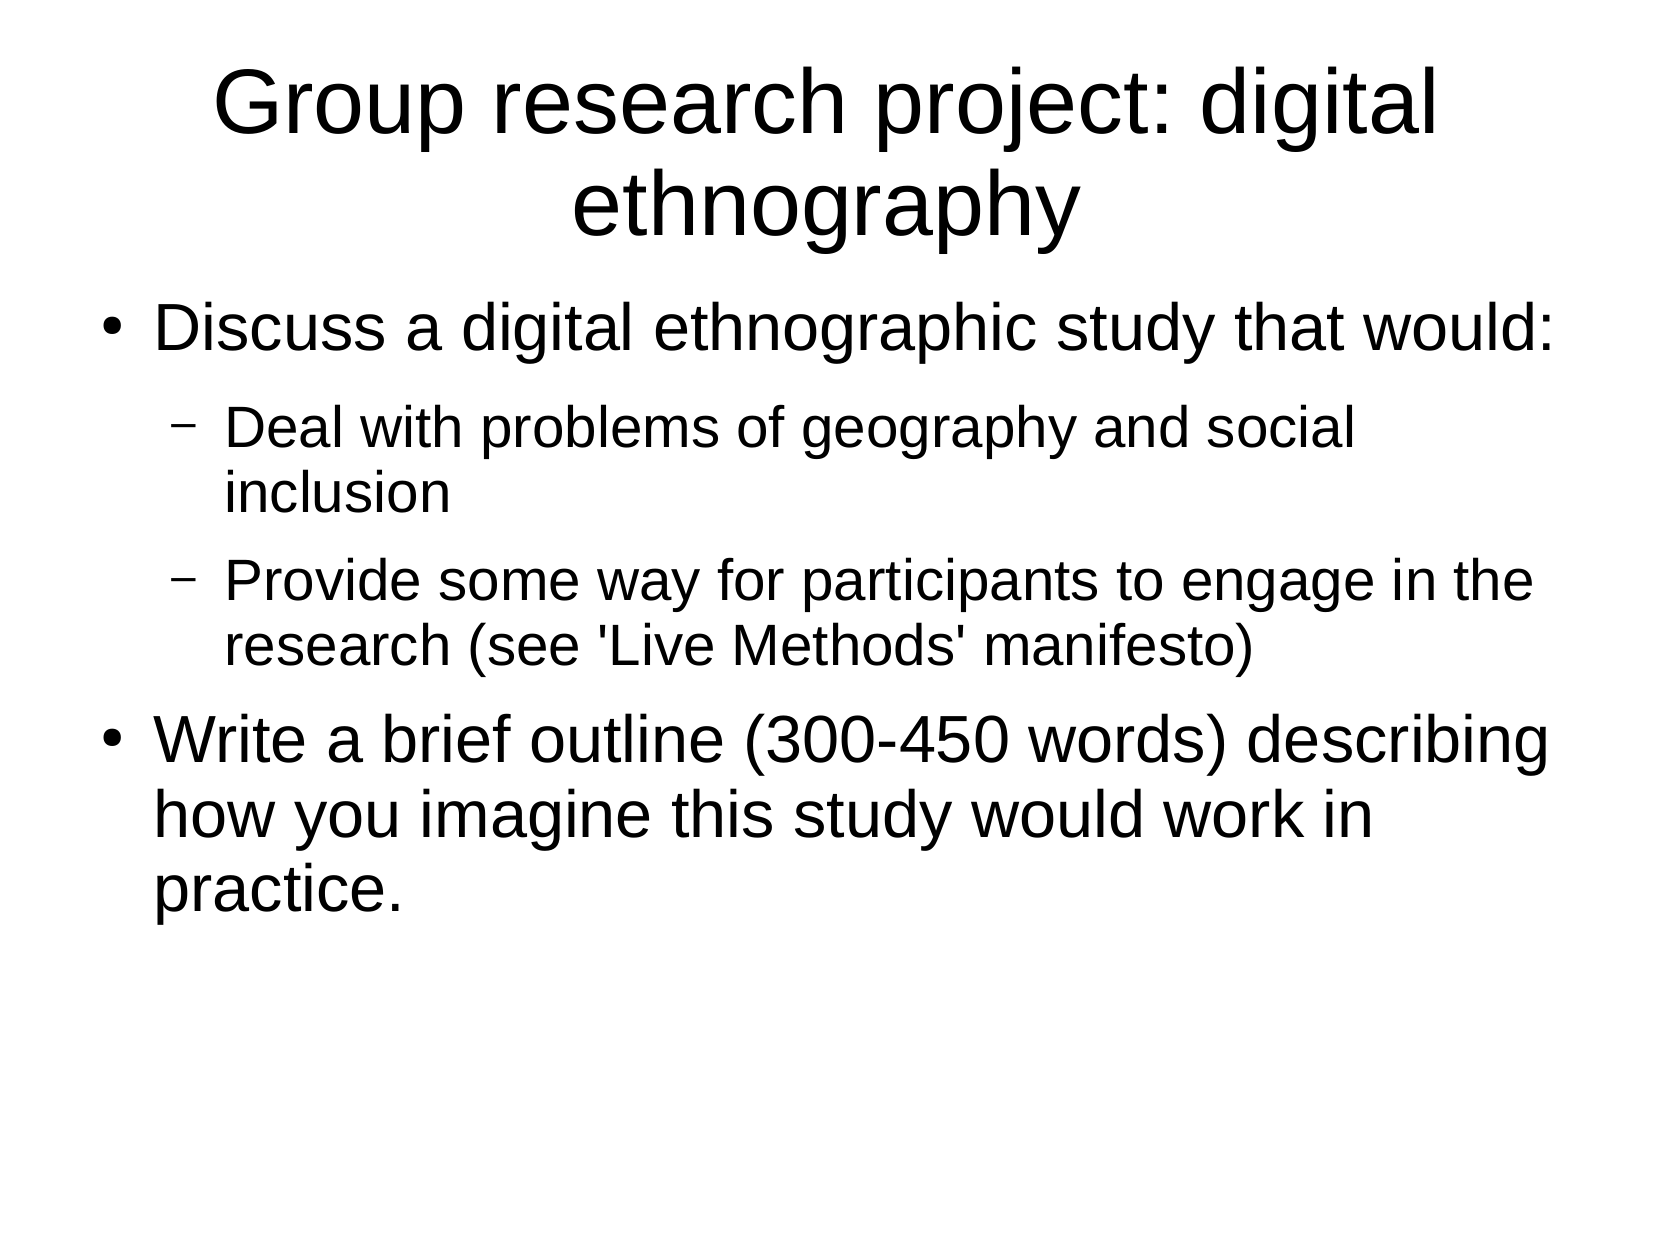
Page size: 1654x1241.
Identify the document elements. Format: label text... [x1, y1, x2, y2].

title Group research project: digital ethnography [82, 49, 1571, 257]
list Discuss a digital ethnographic study that would: Deal with problems of geography and social inclusion Provide some way for participants to engage in the research (see 'Live Methods' manifesto) Write a brief outline (300-450 words) describing how you imagine this study would work in practice. [82, 290, 1571, 1010]
